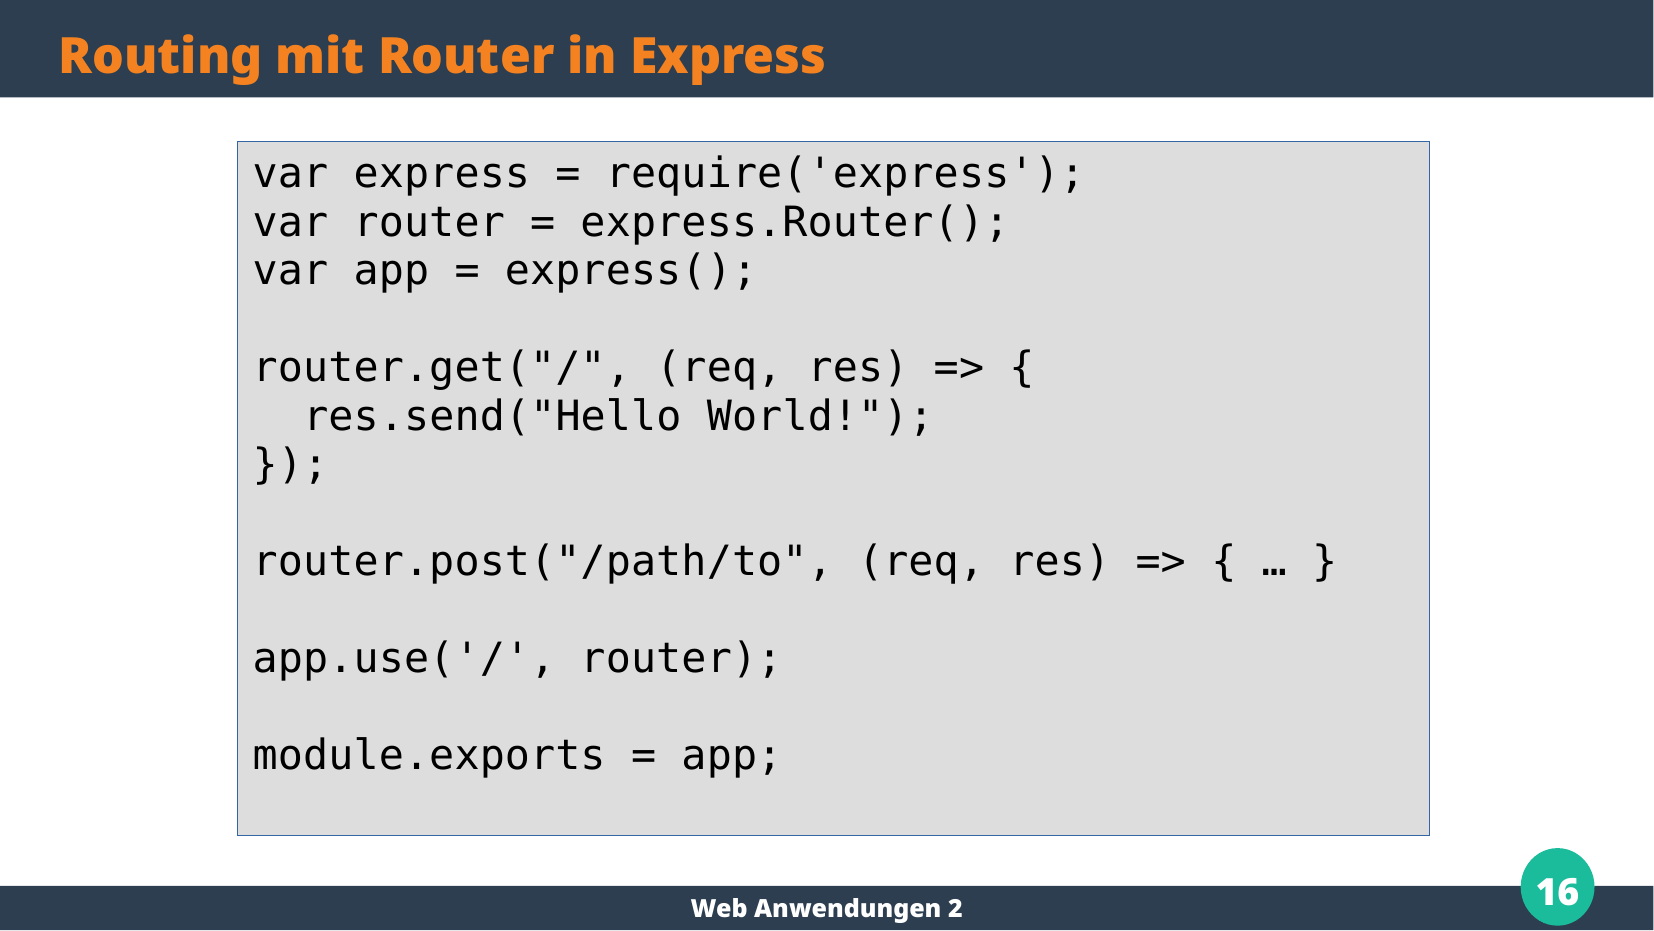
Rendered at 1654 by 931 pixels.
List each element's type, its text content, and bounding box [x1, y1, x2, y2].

title Routing mit Router in Express [59, 8, 1595, 89]
text_box var express = require('express'); var router = express.Router(); var app = express(); router.get("/", (req, res) => { res.send("Hello World!"); }); router.post("/path/to", (req, res) => { … } app.use('/', router); module.exports = app; [237, 141, 1430, 836]
